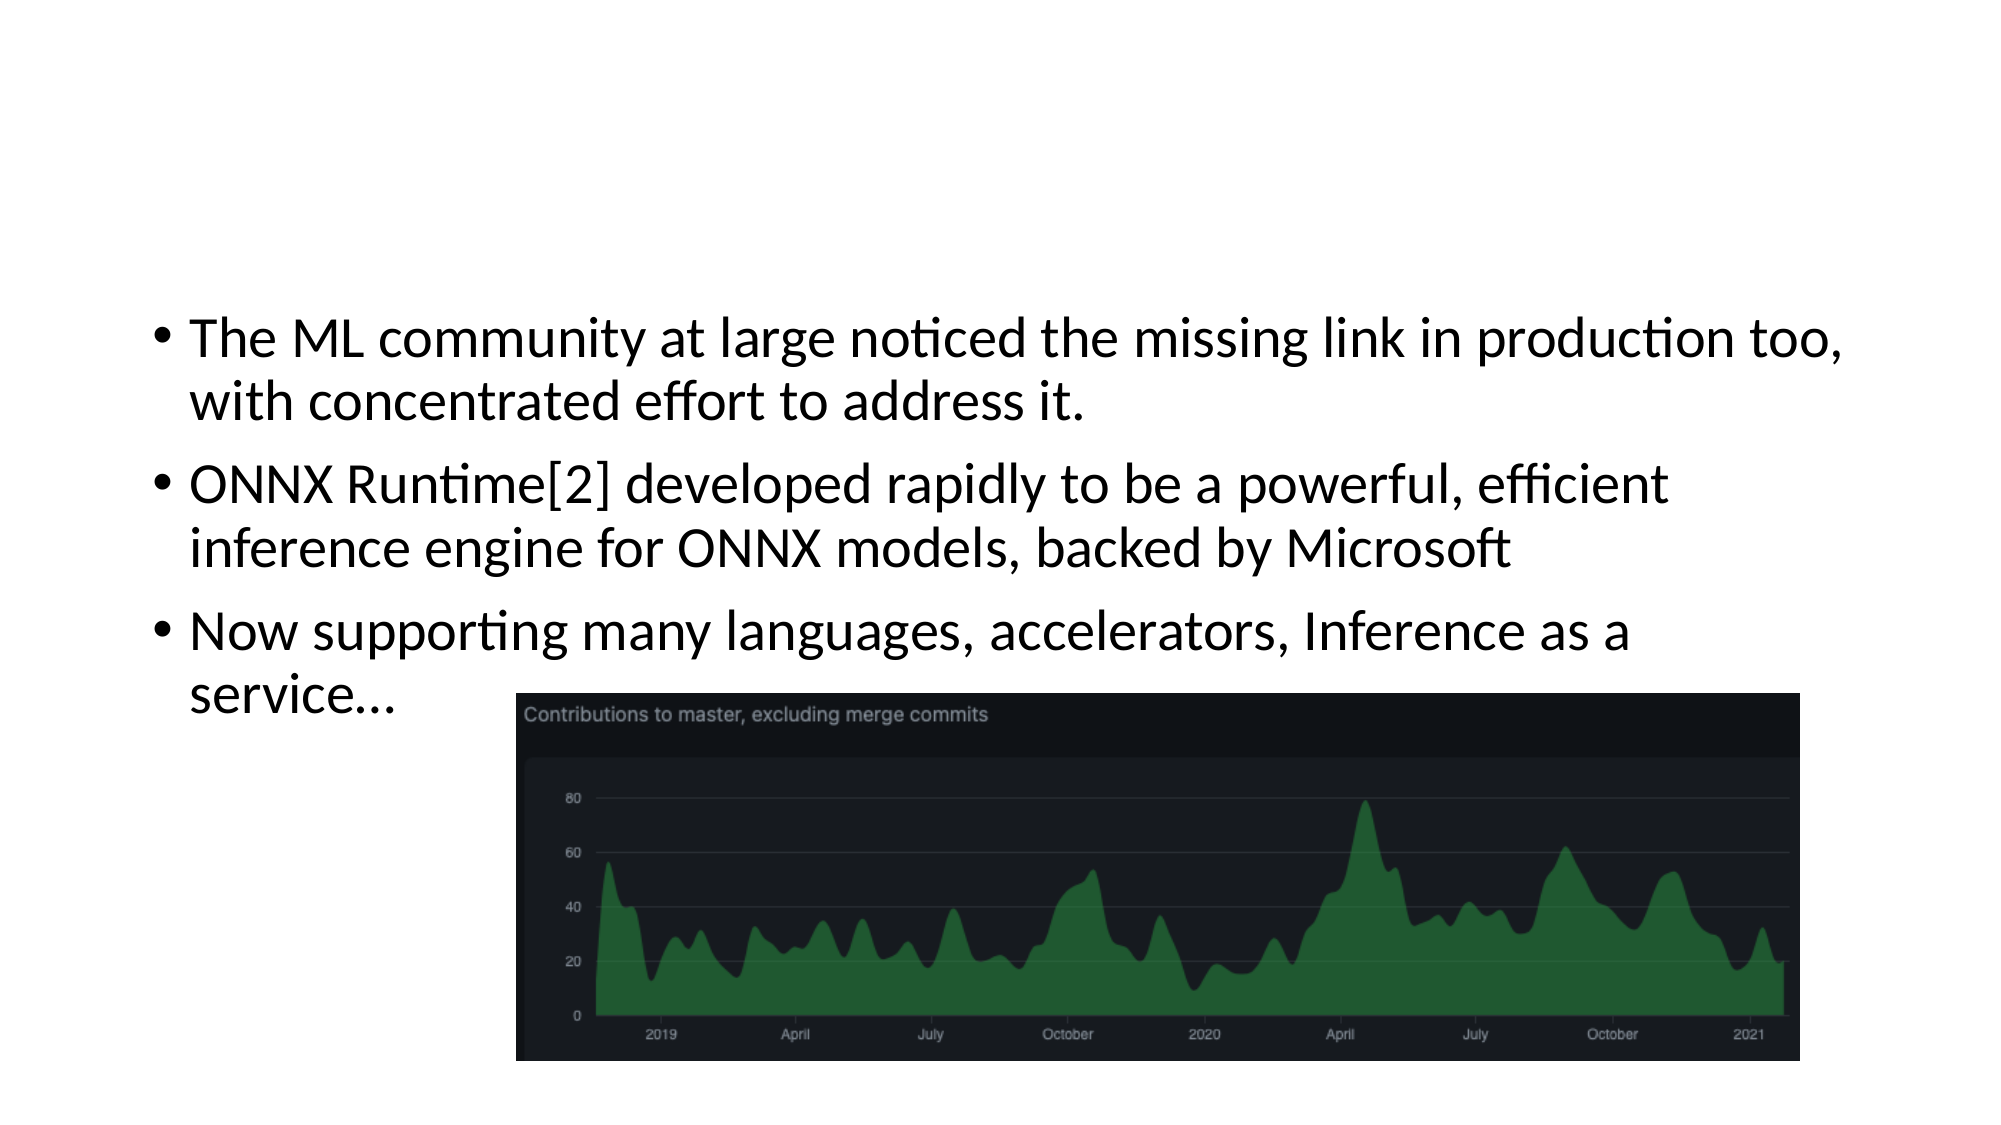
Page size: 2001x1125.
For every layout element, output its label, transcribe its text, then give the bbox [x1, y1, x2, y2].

picture [516, 693, 1800, 1061]
list The ML community at large noticed the missing link in production too, with concentrated effort to address it. ONNX Runtime[2] developed rapidly to be a powerful, efficient inference engine for ONNX models, backed by Microsoft Now supporting many languages, accelerators, Inference as a service… [137, 299, 1863, 1014]
